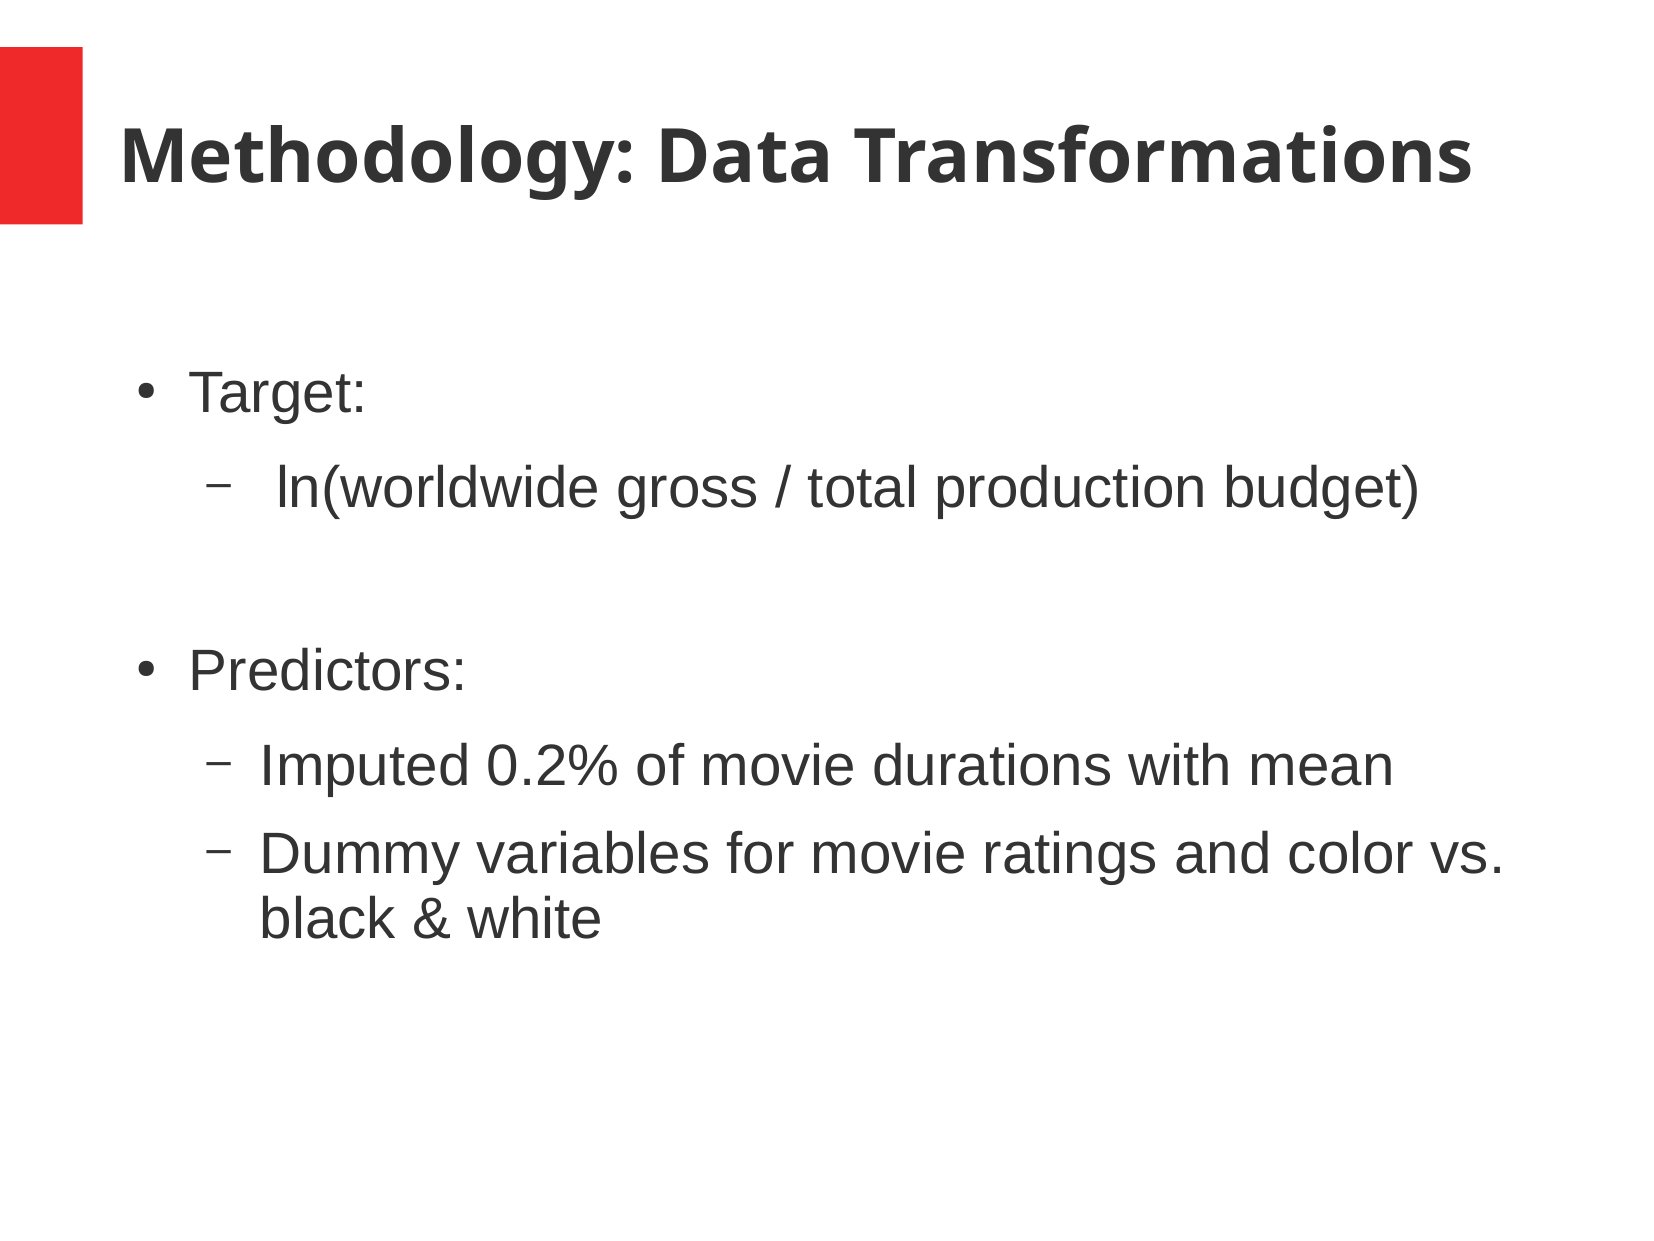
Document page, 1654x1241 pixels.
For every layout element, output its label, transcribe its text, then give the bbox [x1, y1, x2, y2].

title Methodology: Data Transformations [118, 49, 1571, 257]
list Target: ln(worldwide gross / total production budget) Predictors: Imputed 0.2% of movie durations with mean Dummy variables for movie ratings and color vs. black & white [118, 360, 1536, 1080]
